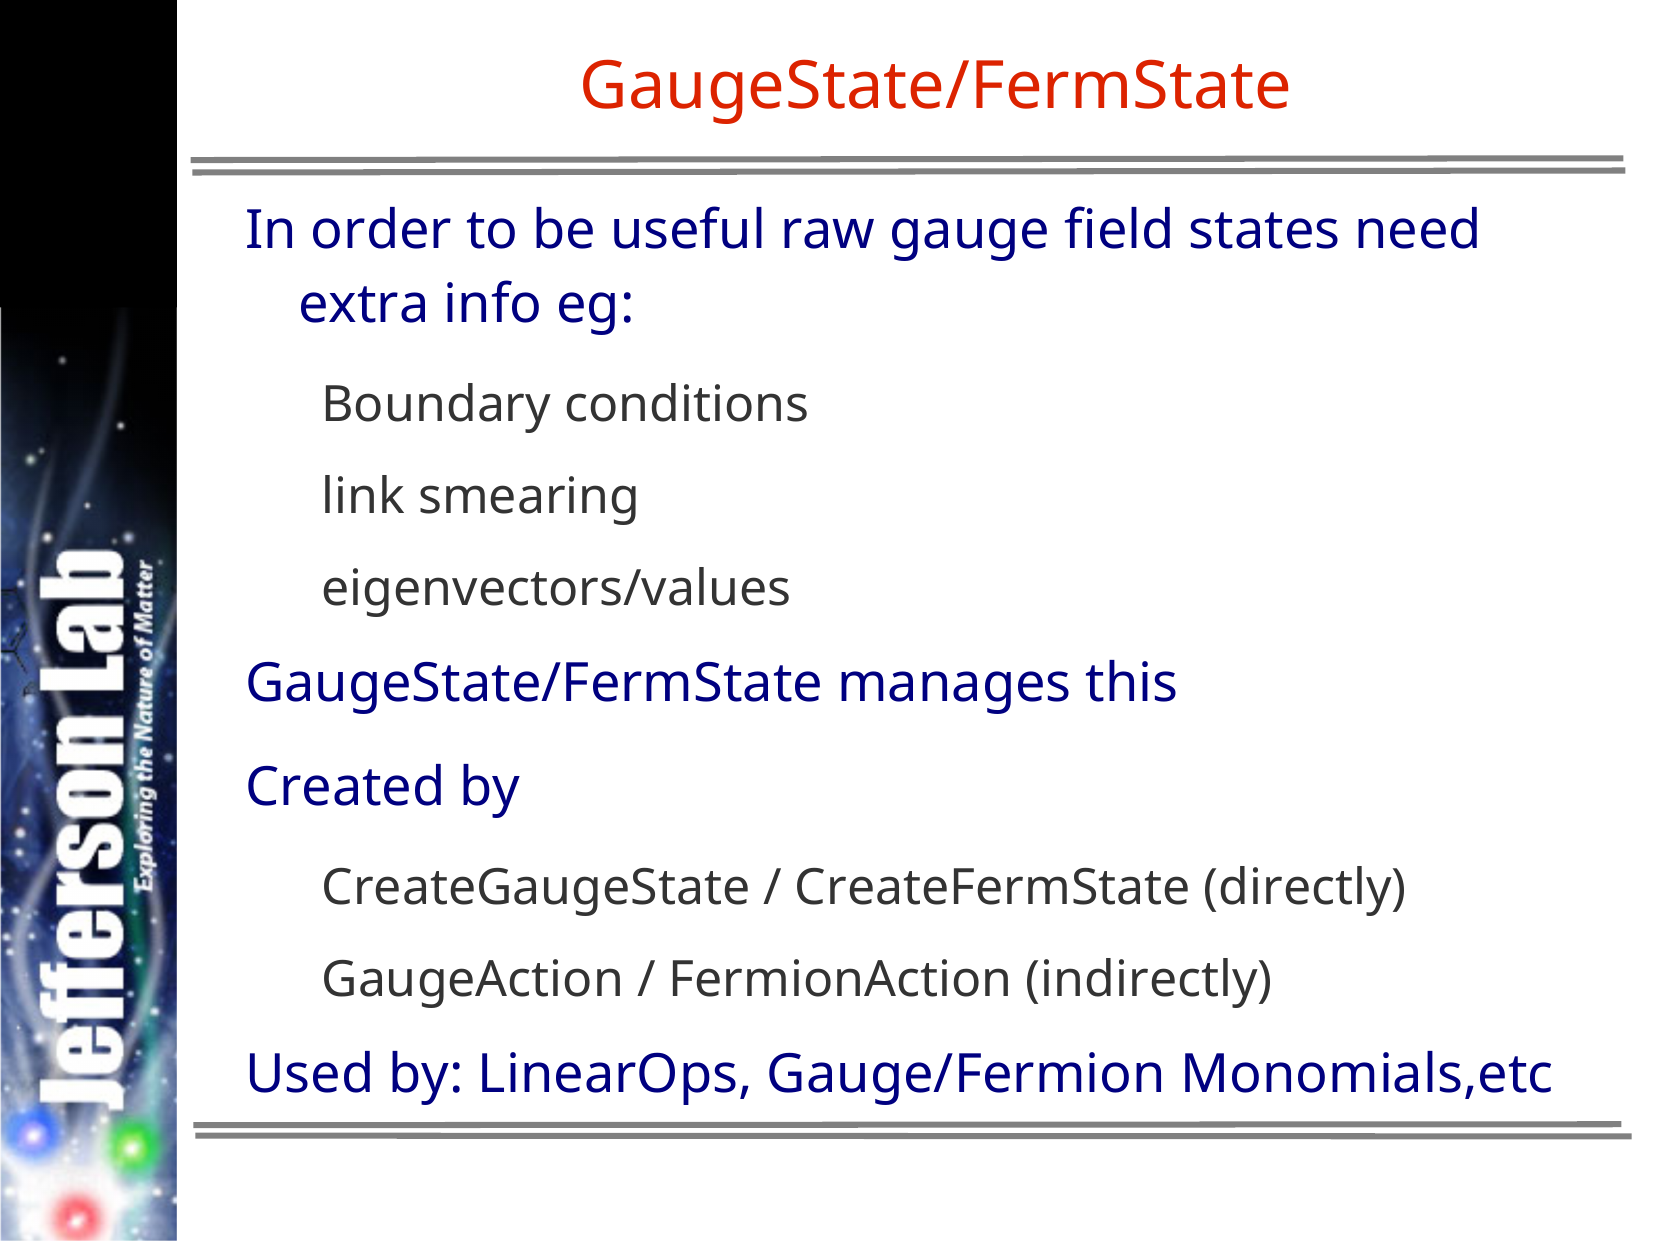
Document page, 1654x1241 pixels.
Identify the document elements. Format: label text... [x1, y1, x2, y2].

picture [2, 308, 176, 1240]
title GaugeState/FermState [235, 17, 1638, 149]
list In order to be useful raw gauge field states need extra info eg: Boundary conditions link smearing eigenvectors/values GaugeState/FermState manages this Created by CreateGaugeState / CreateFermState (directly) GaugeAction / FermionAction (indirectly) Used by: LinearOps, Gauge/Fermion Monomials,etc [227, 190, 1621, 1123]
